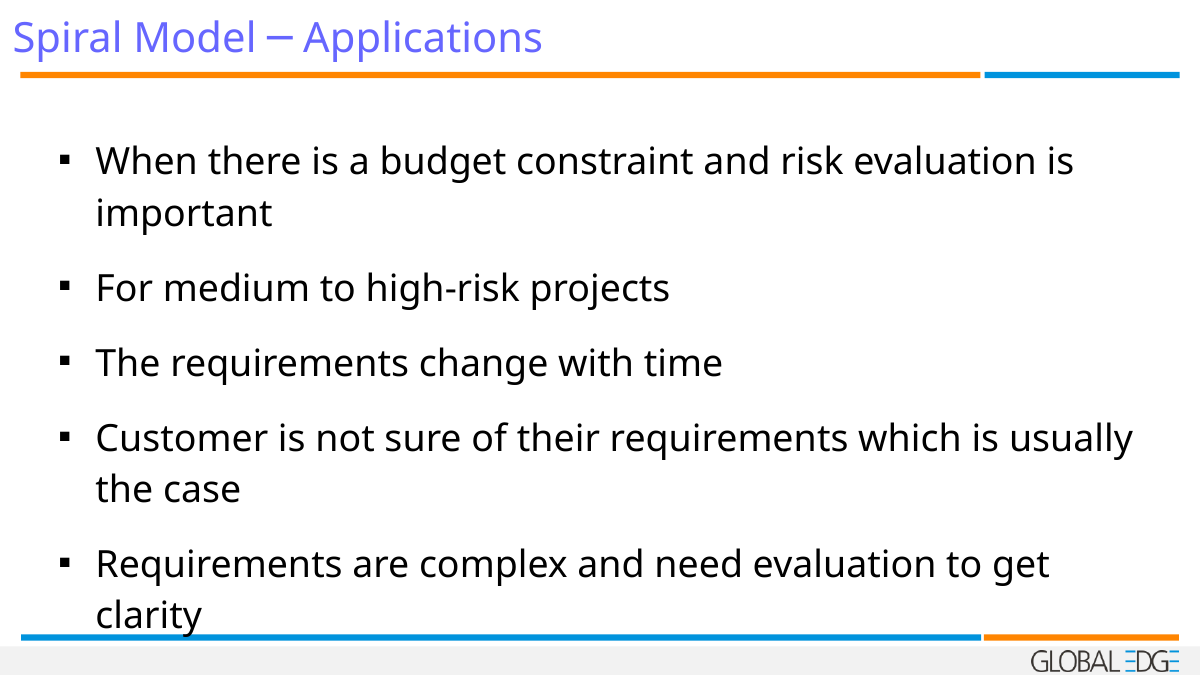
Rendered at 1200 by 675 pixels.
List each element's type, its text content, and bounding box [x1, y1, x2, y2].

title Spiral Model ─ Applications [12, 9, 1088, 63]
subtitle When there is a budget constraint and risk evaluation is important For medium to high-risk projects The requirements change with time Customer is not sure of their requirements which is usually the case Requirements are complex and need evaluation to get clarity [60, 135, 1140, 584]
picture [1031, 650, 1179, 672]
